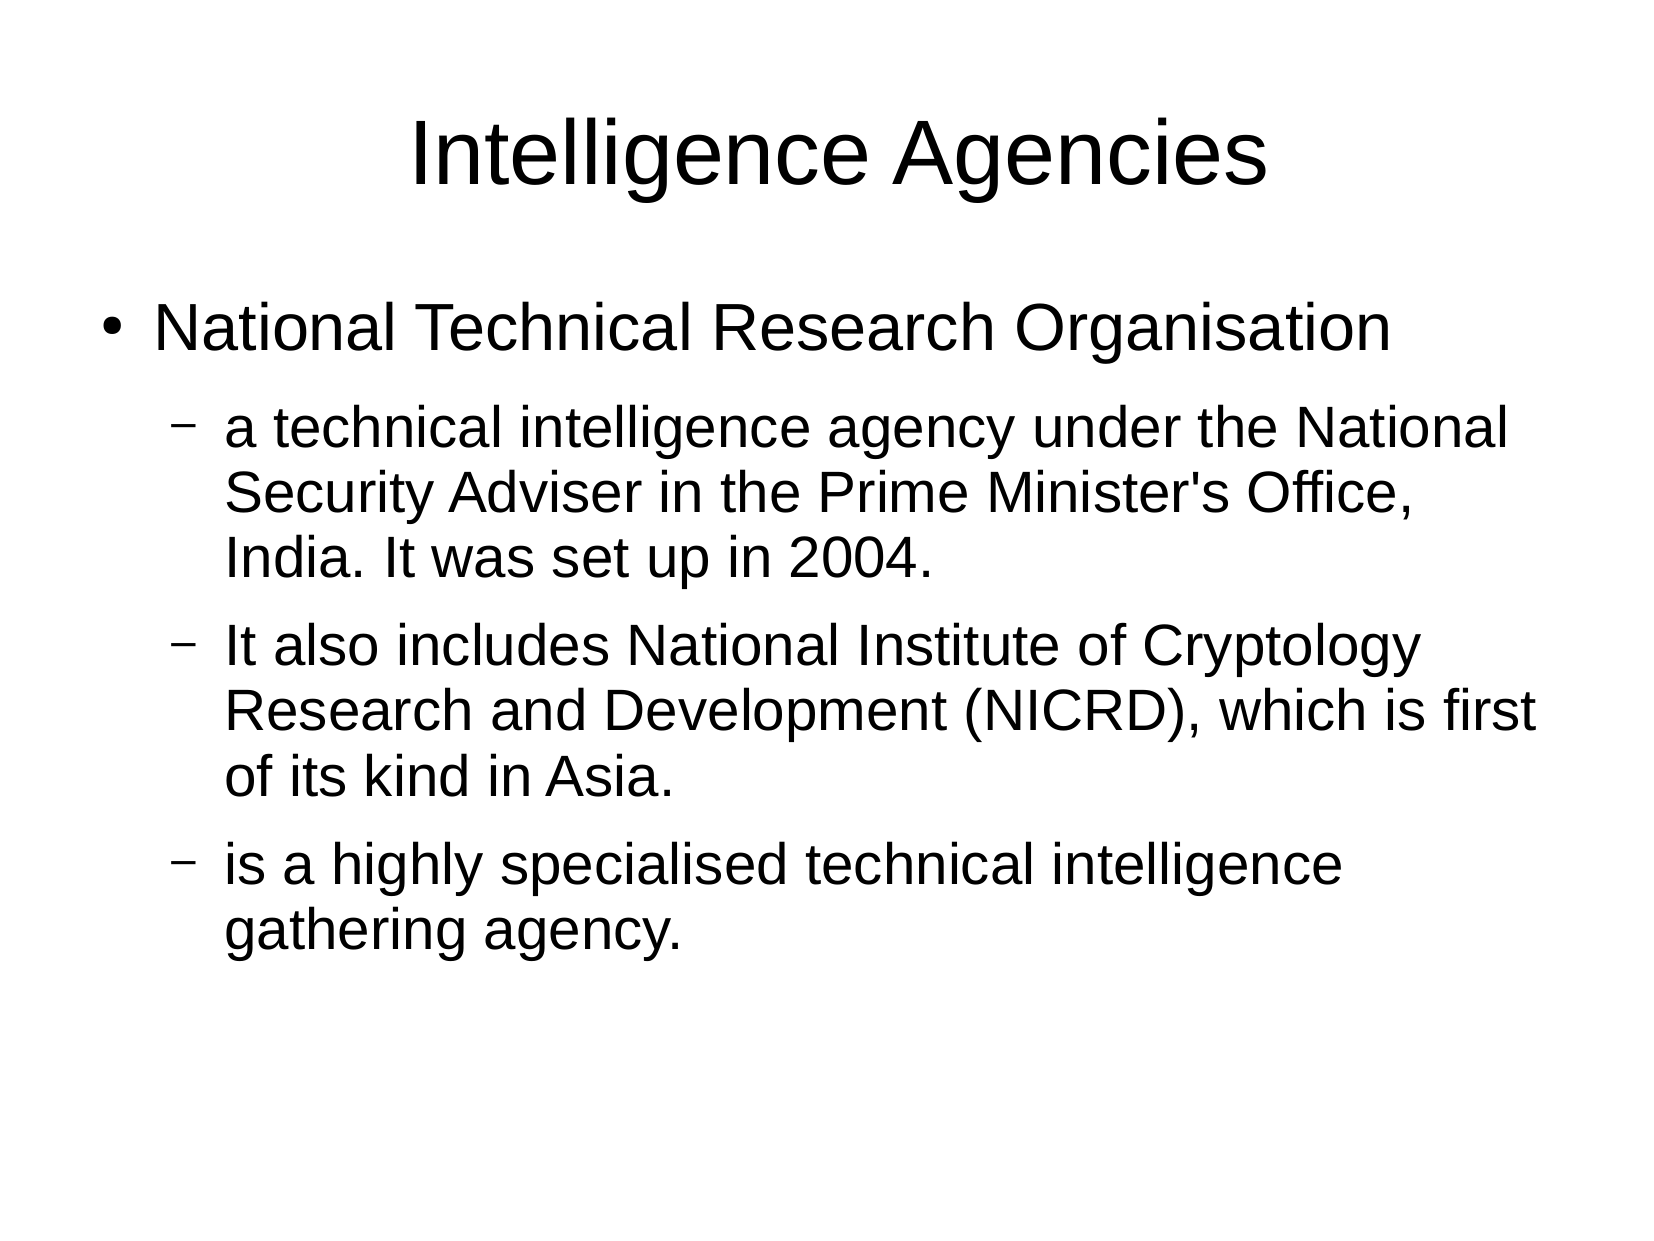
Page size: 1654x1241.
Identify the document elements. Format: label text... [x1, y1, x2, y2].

list National Technical Research Organisation a technical intelligence agency under the National Security Adviser in the Prime Minister's Office, India. It was set up in 2004. It also includes National Institute of Cryptology Research and Development (NICRD), which is first of its kind in Asia. is a highly specialised technical intelligence gathering agency. [82, 290, 1571, 1010]
title Intelligence Agencies [82, 49, 1571, 257]
